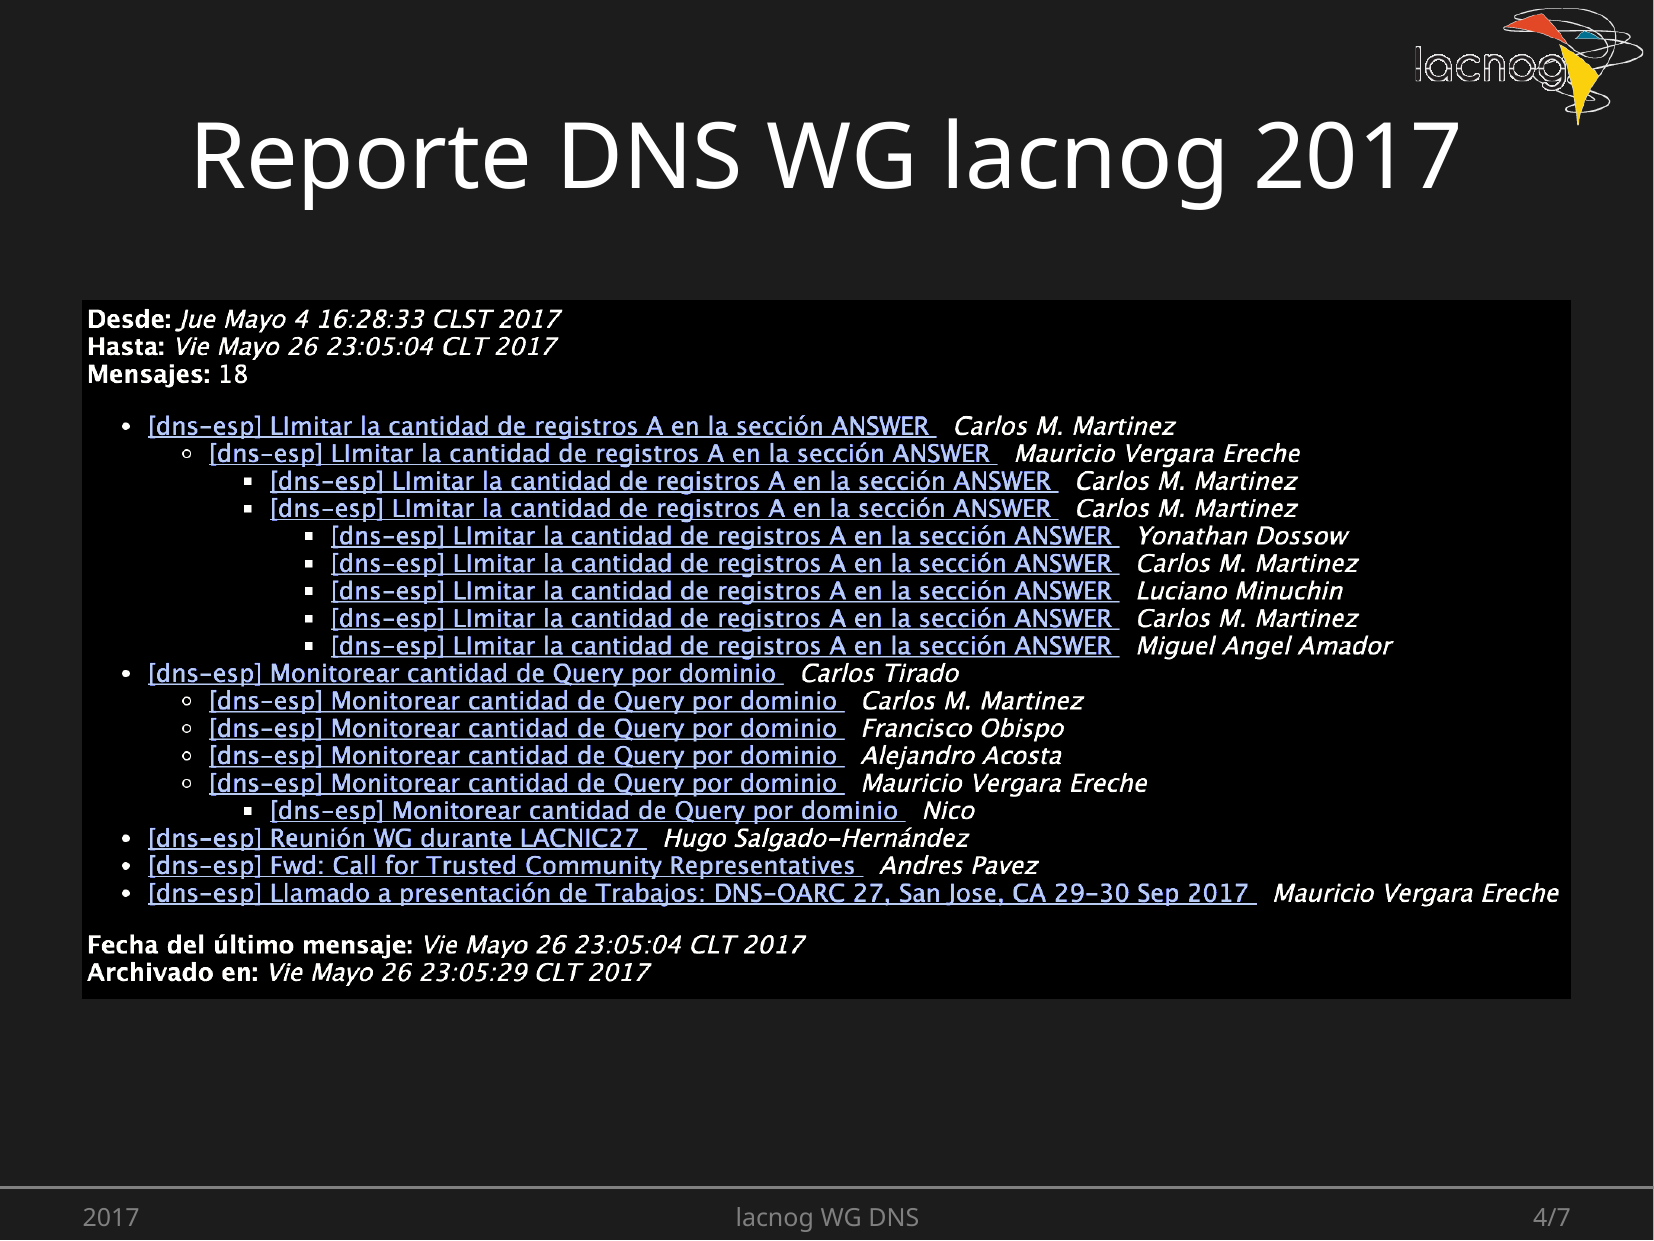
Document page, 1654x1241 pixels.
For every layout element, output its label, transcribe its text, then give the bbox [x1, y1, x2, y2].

picture [82, 290, 1571, 1010]
picture [1410, 2, 1649, 131]
title Reporte DNS WG lacnog 2017 [82, 49, 1571, 257]
